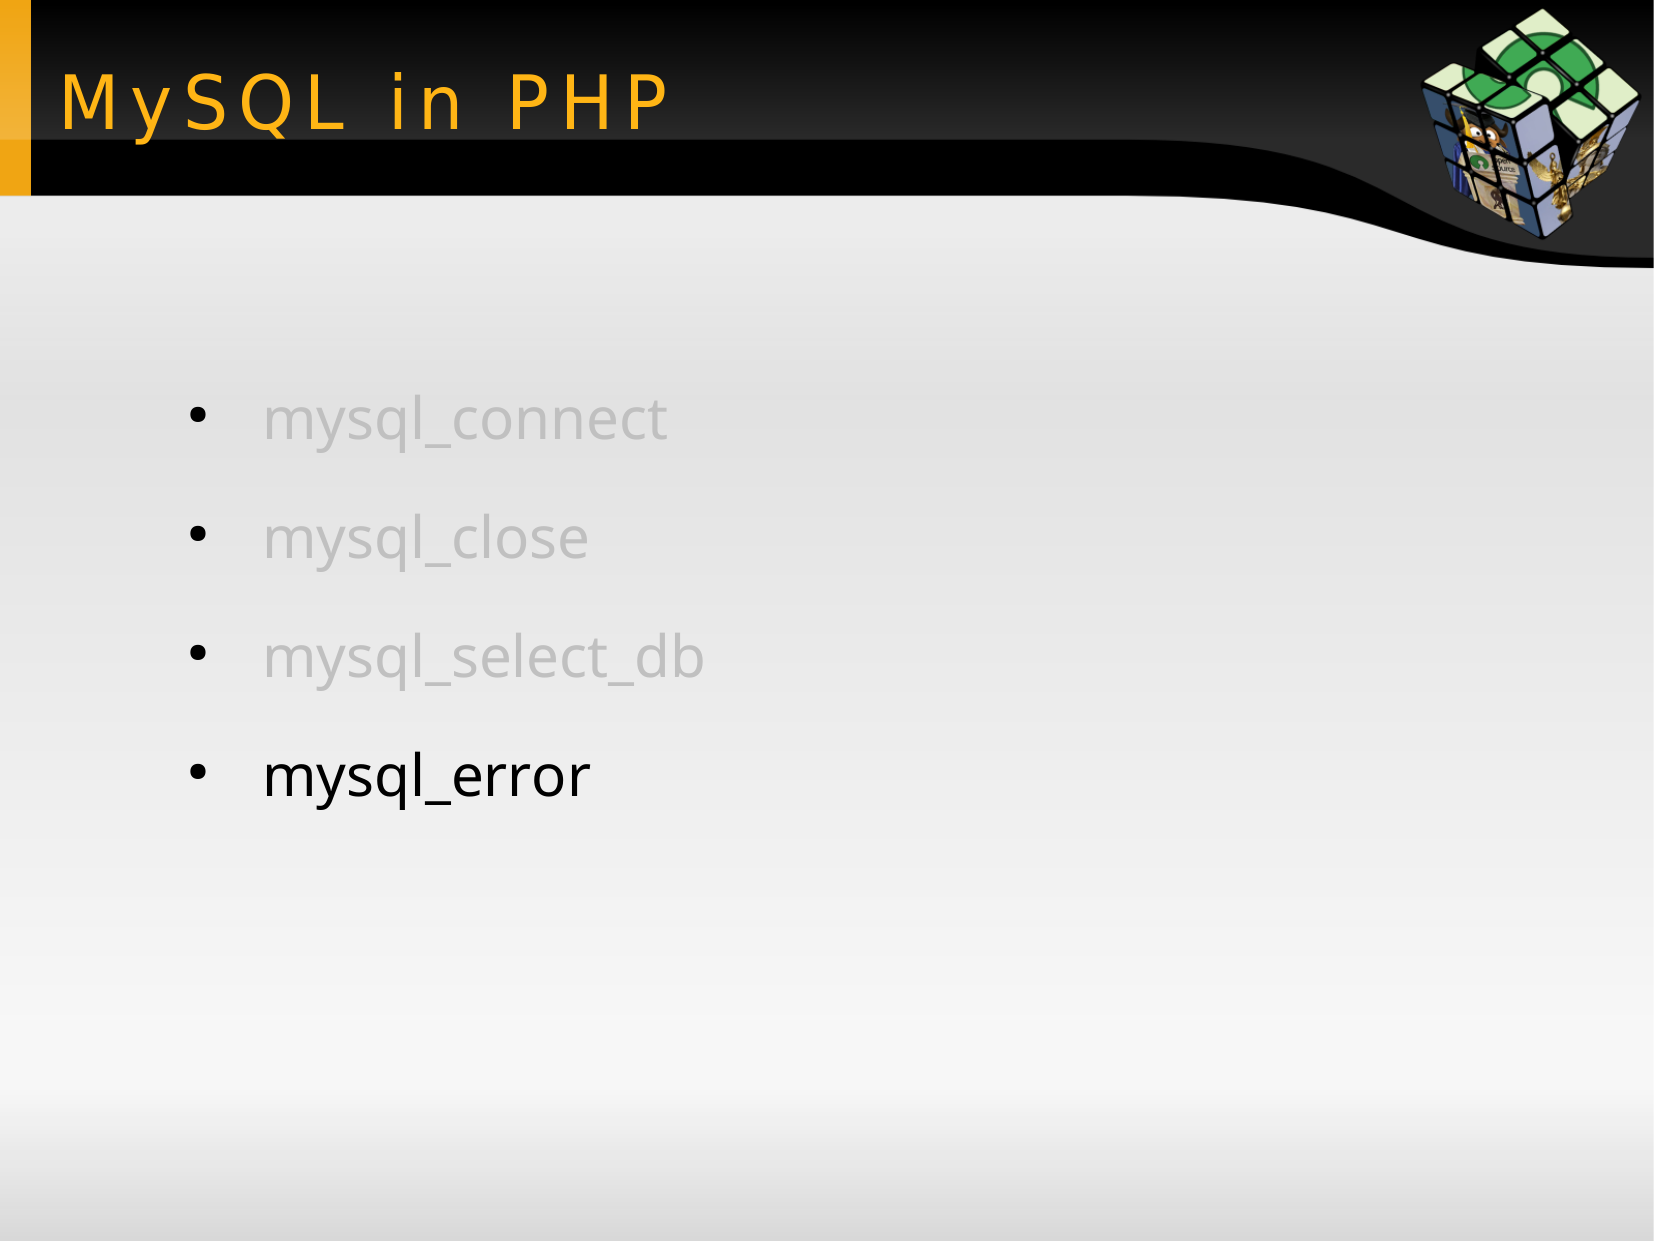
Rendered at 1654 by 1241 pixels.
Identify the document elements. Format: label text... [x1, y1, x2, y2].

title MySQL in PHP [59, 29, 1270, 178]
text_box mysql_connect mysql_close mysql_select_db mysql_error [187, 337, 1534, 1080]
picture [0, 0, 1654, 1241]
